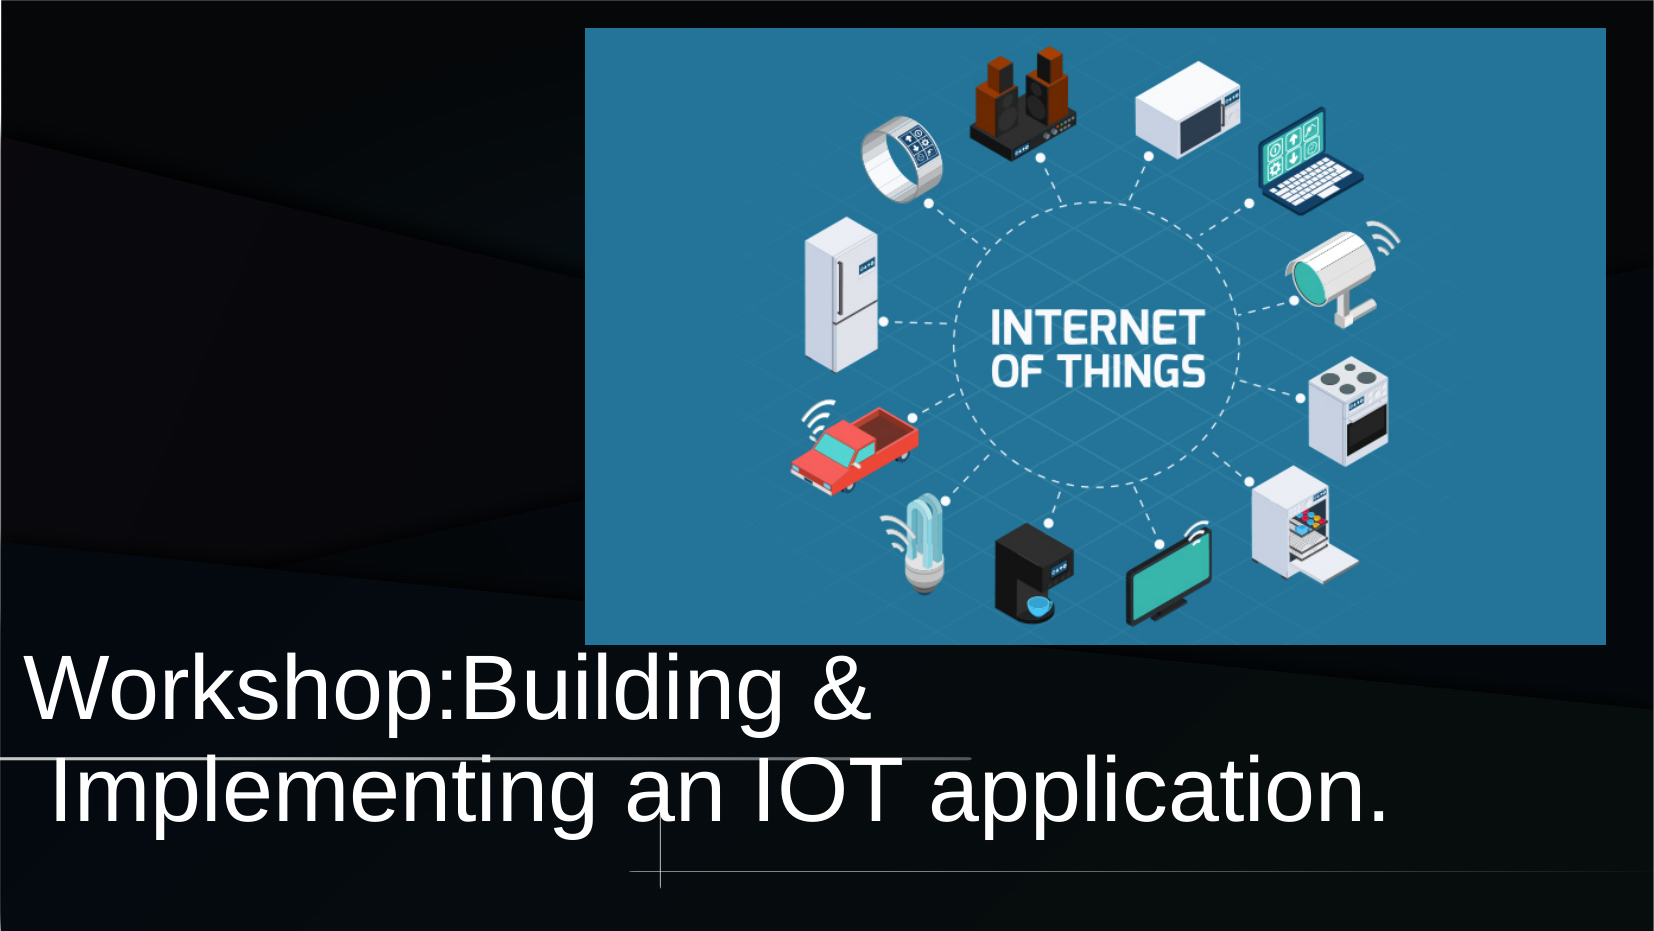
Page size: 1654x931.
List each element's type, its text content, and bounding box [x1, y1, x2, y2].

picture [0, 0, 1654, 931]
title Workshop:Building & Implementing an IOT application. [23, 585, 1501, 893]
